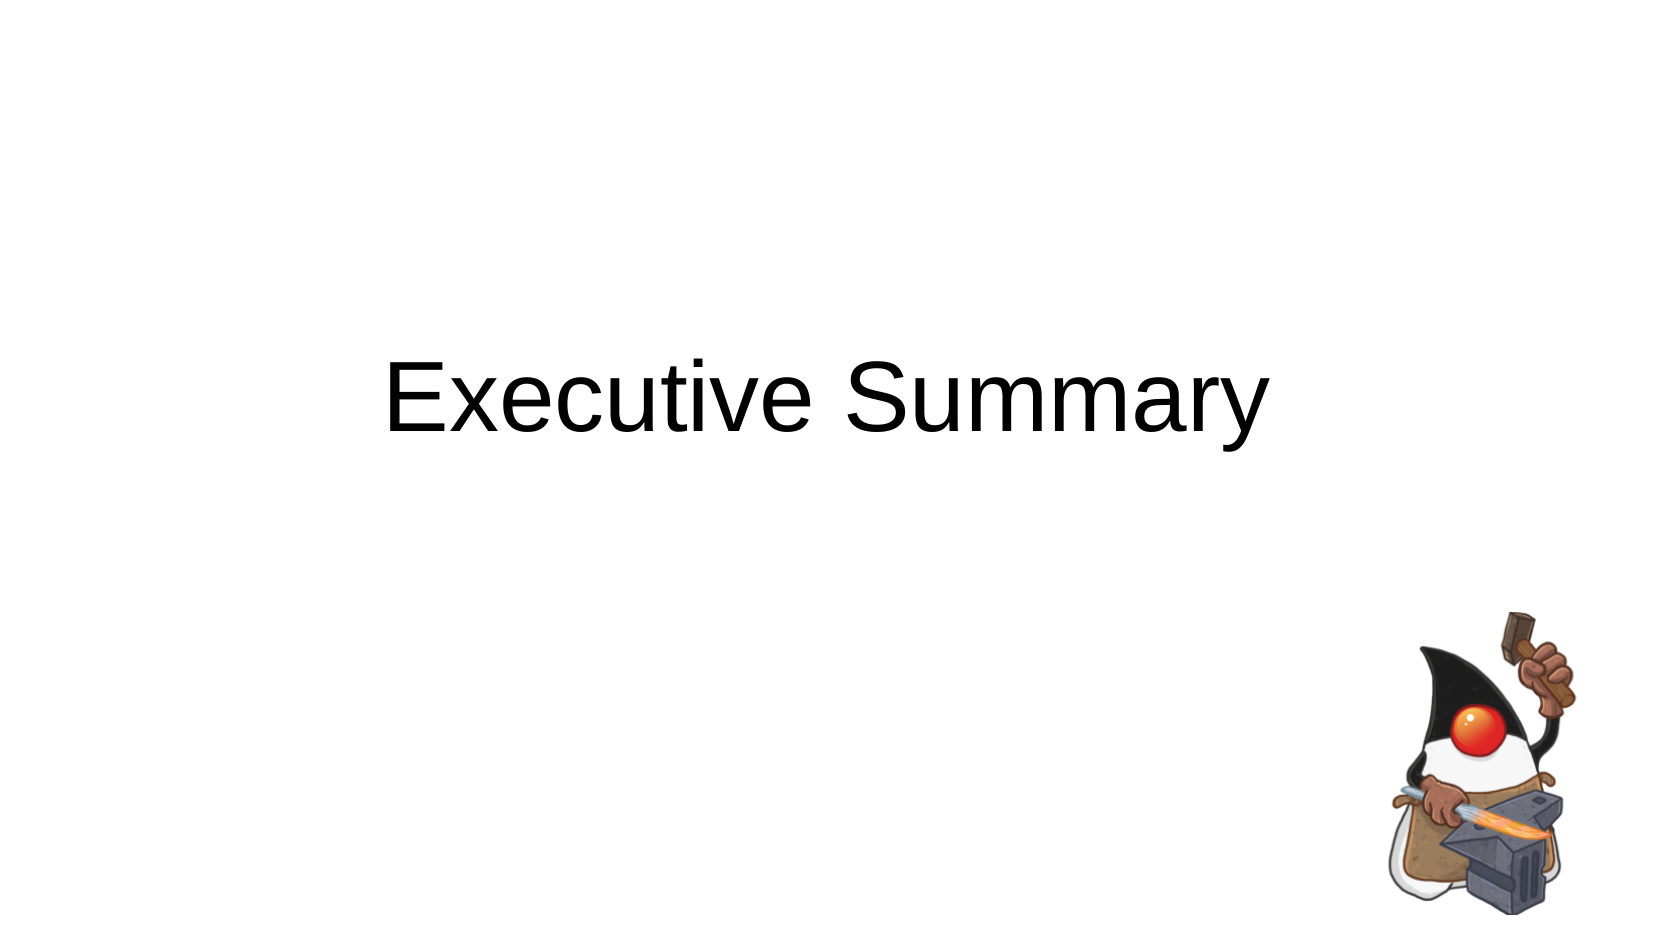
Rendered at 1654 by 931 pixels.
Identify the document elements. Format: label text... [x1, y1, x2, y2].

picture [1333, 612, 1636, 916]
subtitle Executive Summary [82, 37, 1571, 757]
